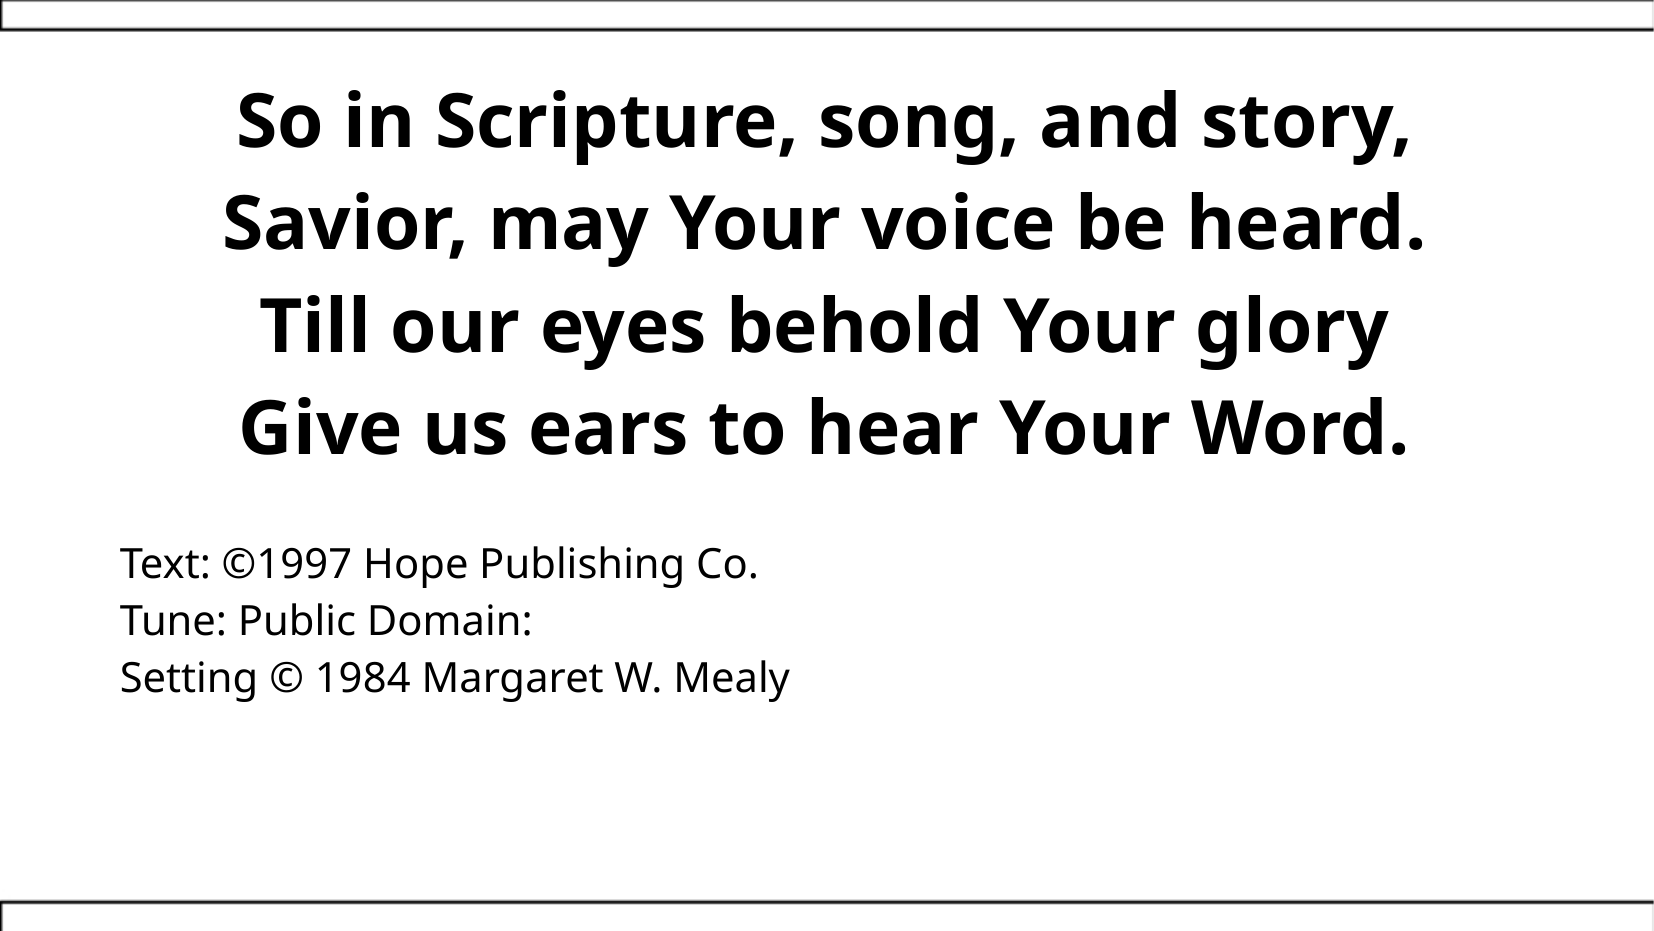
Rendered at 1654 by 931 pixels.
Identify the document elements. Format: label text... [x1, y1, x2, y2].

text_box So in Scripture, song, and story, Savior, may Your voice be heard. Till our eyes behold Your glory Give us ears to hear Your Word. Text: ©1997 Hope Publishing Co. Tune: Public Domain: Setting © 1984 Margaret W. Mealy [105, 60, 1546, 697]
picture [0, 0, 1654, 931]
